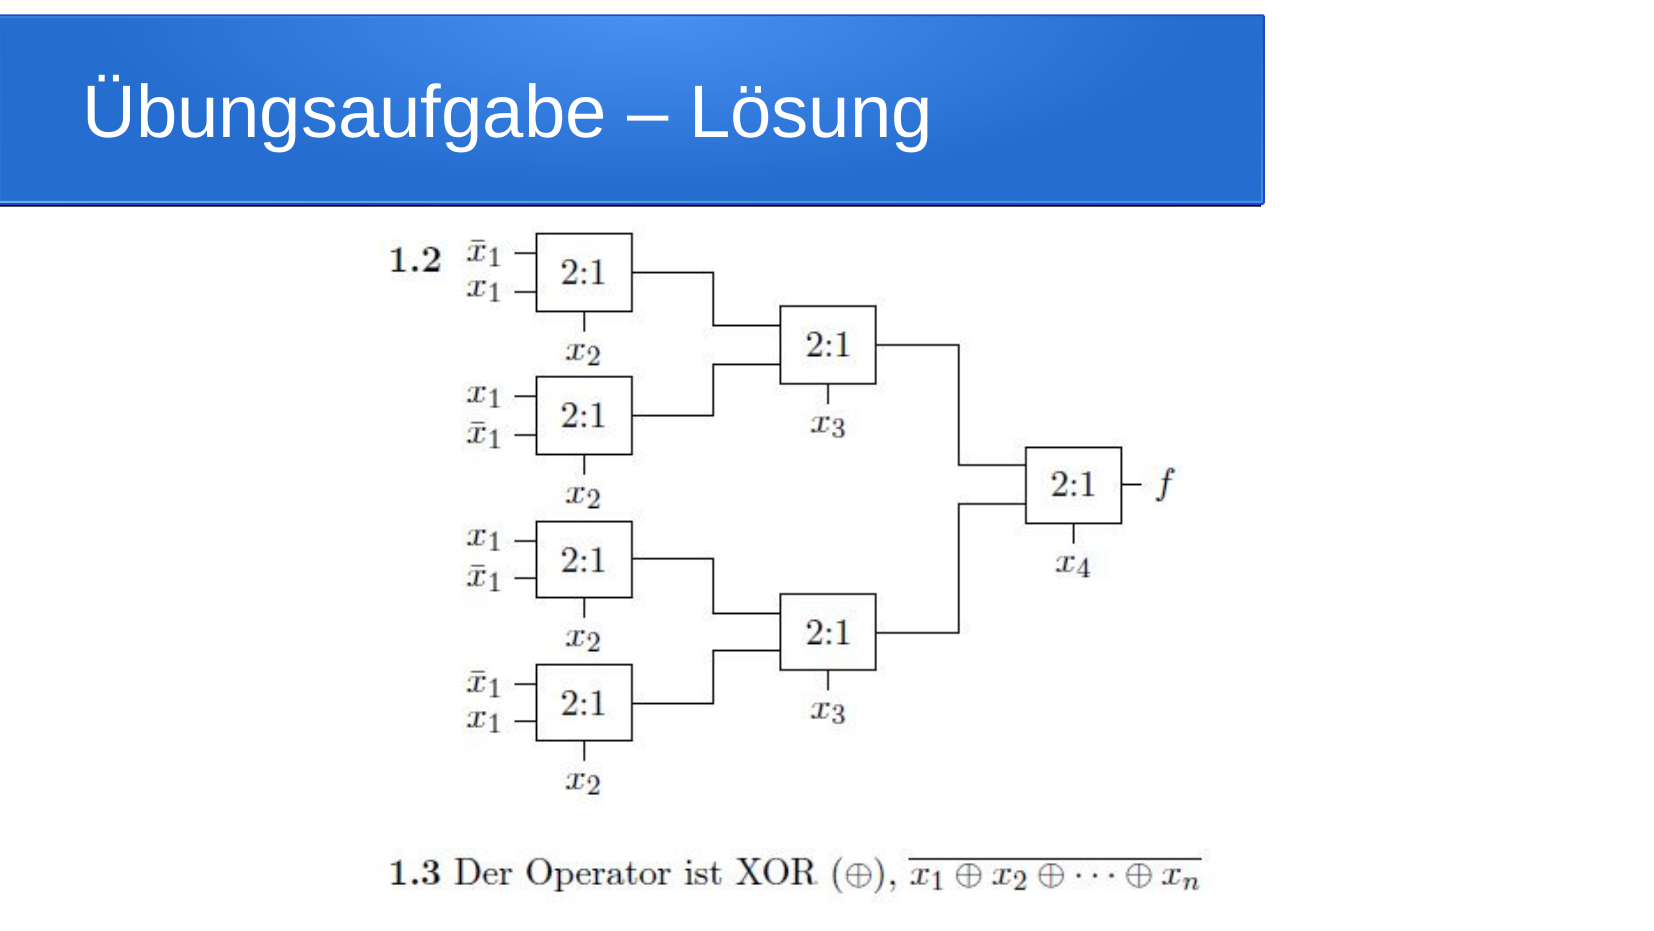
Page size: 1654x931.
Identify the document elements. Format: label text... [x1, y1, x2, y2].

title Übungsaufgabe – Lösung [82, 35, 1235, 189]
picture [377, 212, 1241, 915]
